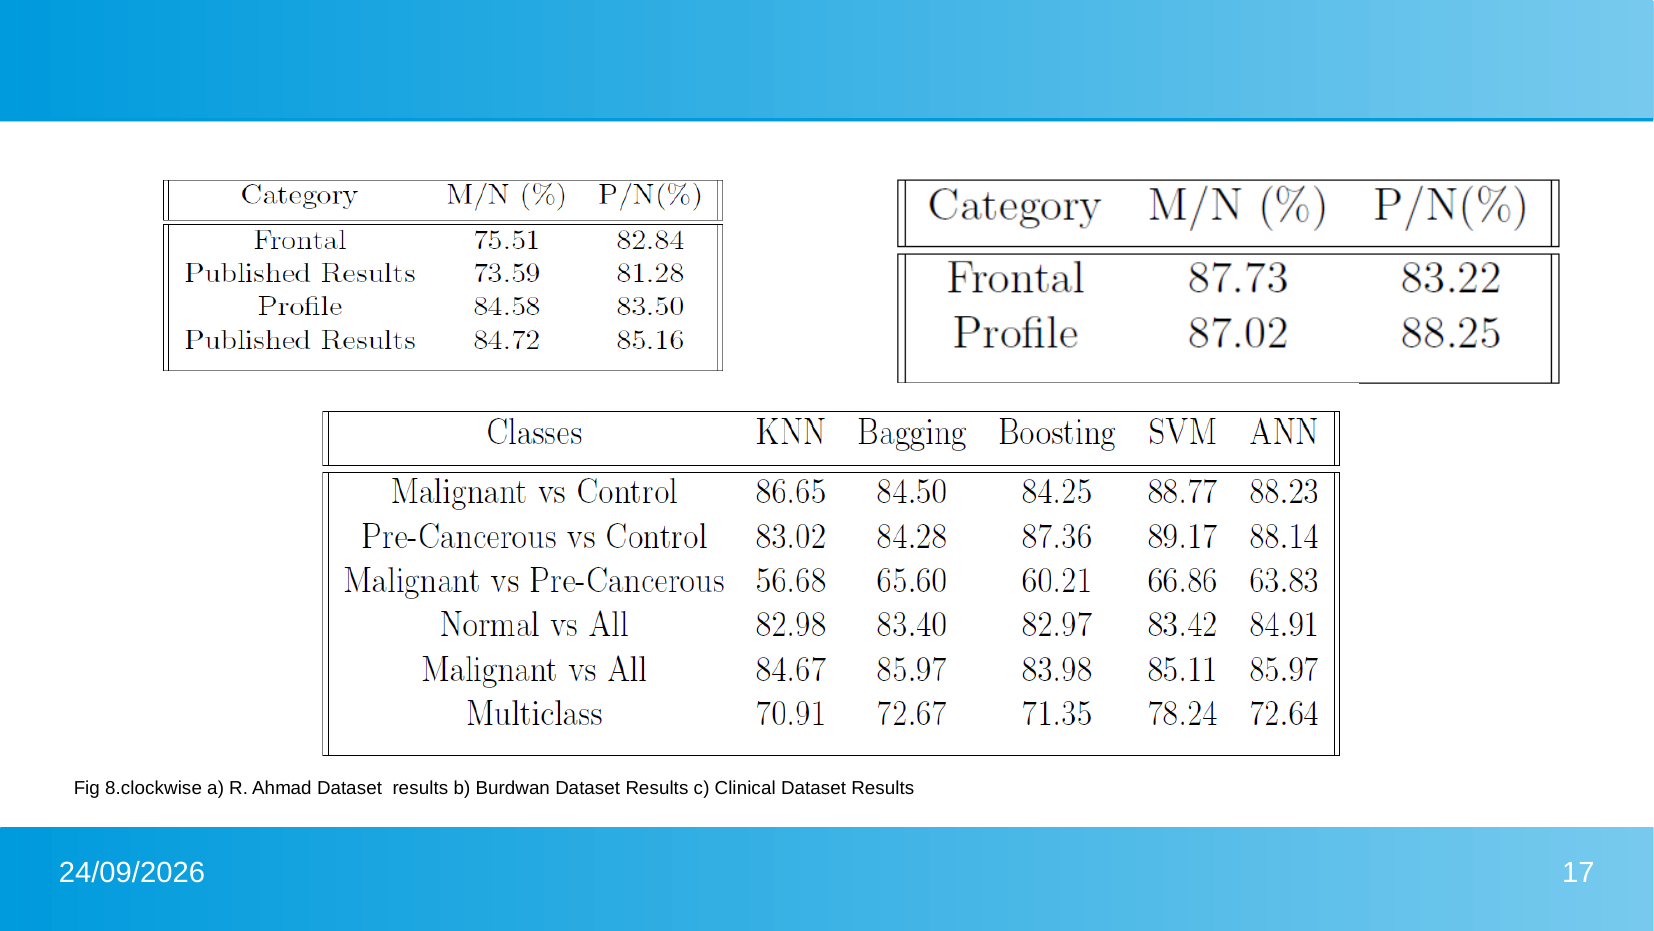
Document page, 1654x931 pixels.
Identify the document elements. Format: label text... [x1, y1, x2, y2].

picture [118, 132, 1591, 777]
text_box Fig 8.clockwise a) R. Ahmad Dataset results b) Burdwan Dataset Results c) Clinical Dataset Results [59, 770, 1123, 827]
